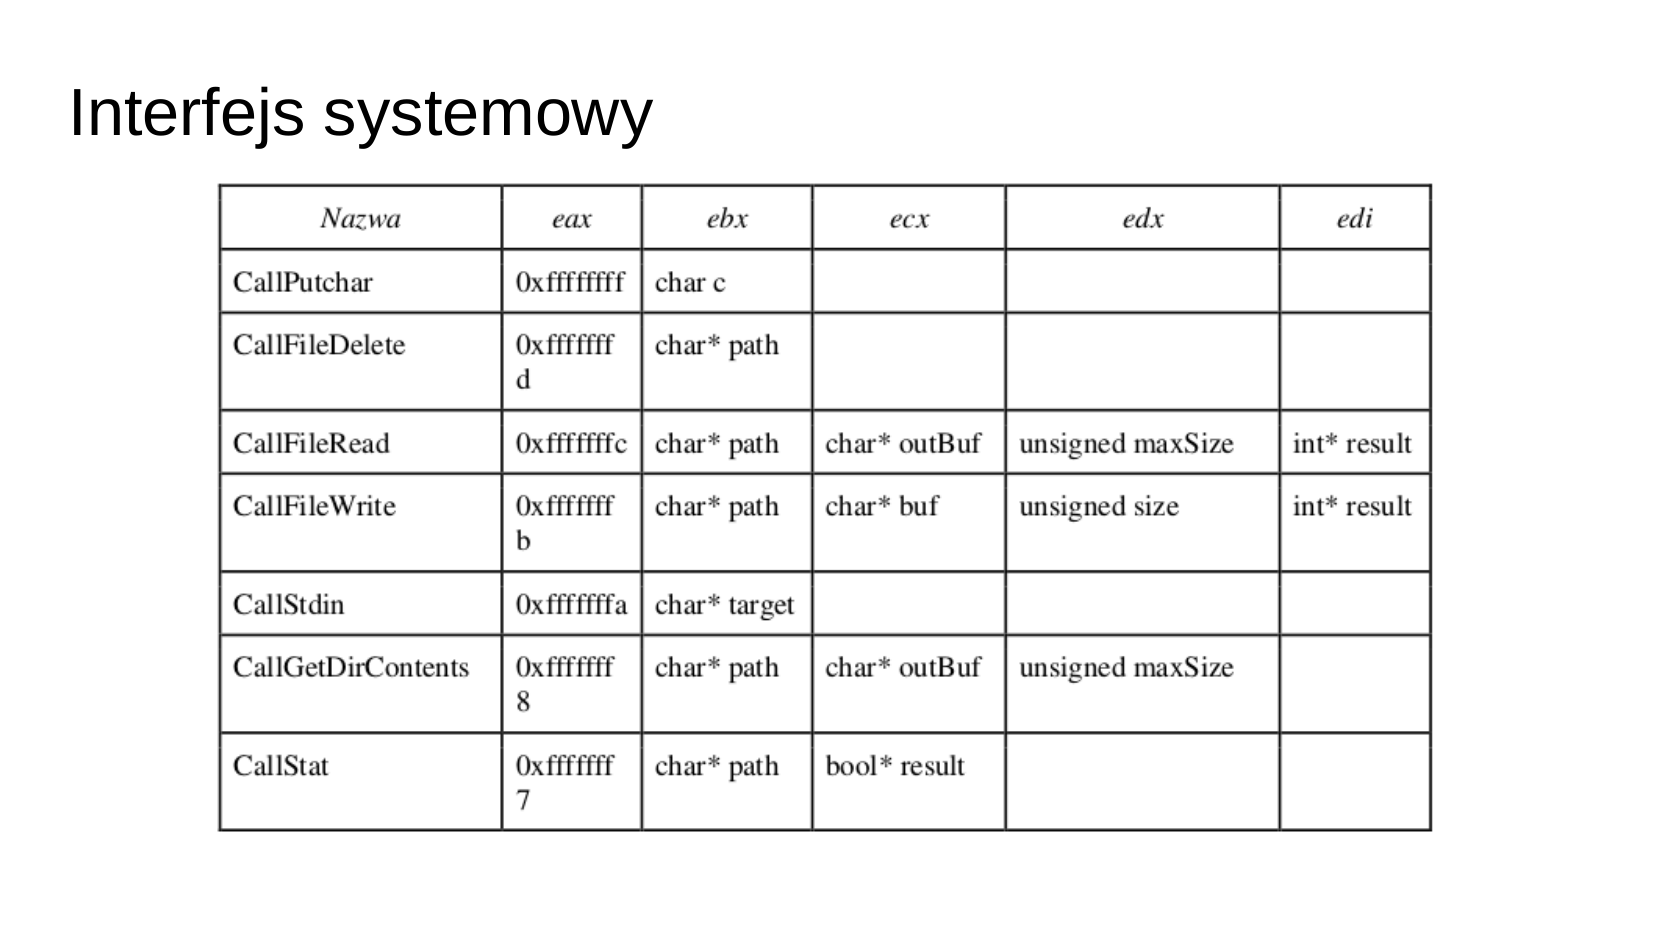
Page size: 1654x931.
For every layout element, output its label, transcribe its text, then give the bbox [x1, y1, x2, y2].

picture [210, 173, 1448, 838]
subtitle Interfejs systemowy [0, 0, 724, 226]
